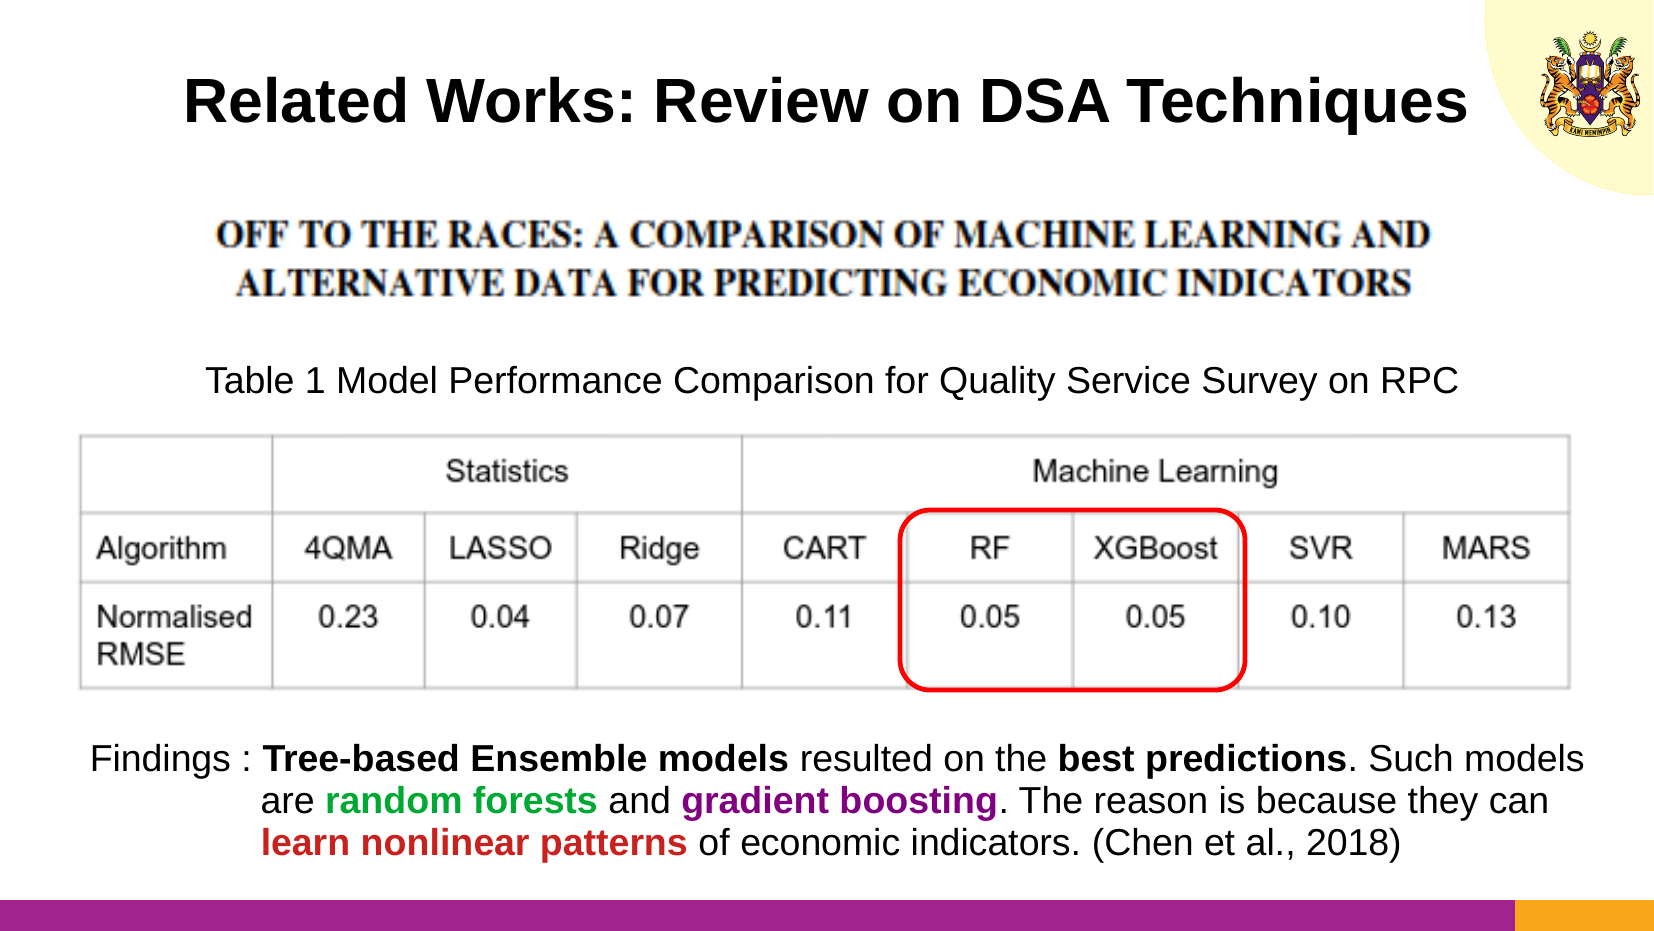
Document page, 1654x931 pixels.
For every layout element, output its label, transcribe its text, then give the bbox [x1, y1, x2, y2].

text_box Table 1 Model Performance Comparison for Quality Service Survey on RPC [75, 352, 1591, 410]
picture [1540, 30, 1642, 137]
picture [70, 420, 1584, 703]
picture [189, 189, 1465, 332]
text_box Findings : Tree-based Ensemble models resulted on the best predictions. Such models are random forests and gradient boosting. The reason is because they can learn nonlinear patterns of economic indicators. (Chen et al., 2018) [75, 730, 1654, 913]
text_box [0, 900, 1654, 931]
text_box Related Works: Review on DSA Techniques [83, 37, 1557, 166]
text_box [1484, 0, 1654, 196]
